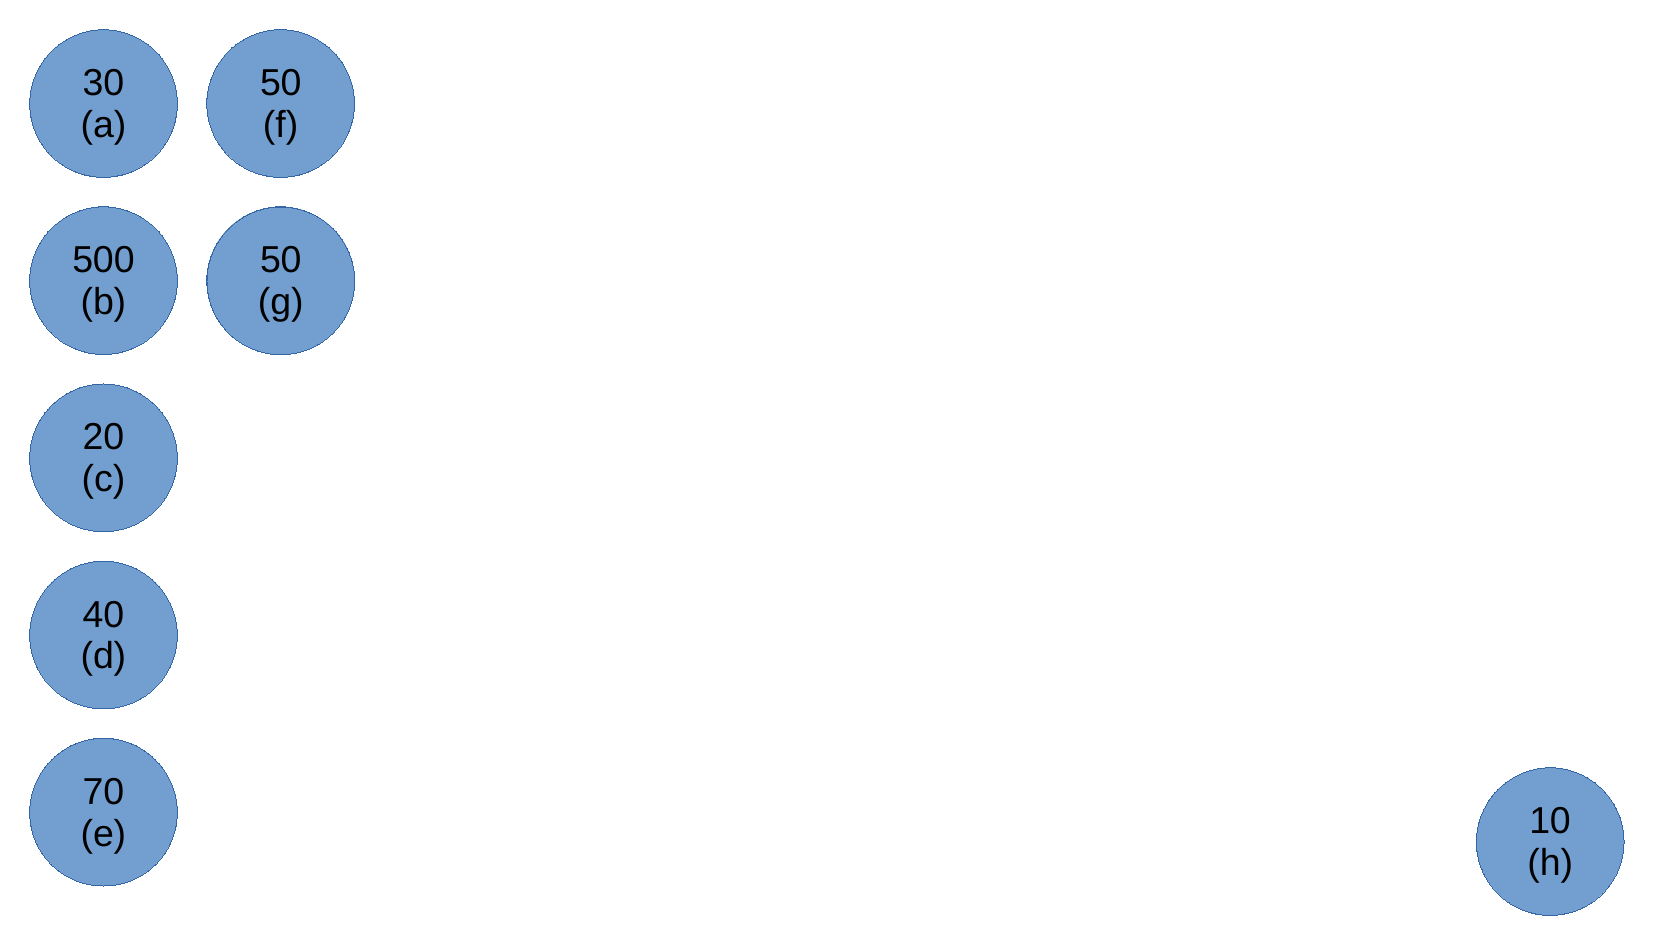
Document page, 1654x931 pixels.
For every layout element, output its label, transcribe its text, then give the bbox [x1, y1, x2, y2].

text_box 70 (e) [29, 738, 178, 887]
text_box 50 (f) [206, 29, 355, 178]
text_box 20 (c) [29, 383, 178, 532]
text_box 500 (b) [29, 206, 178, 355]
text_box 40 (d) [29, 561, 178, 709]
text_box 50 (g) [206, 206, 355, 355]
text_box 10 (h) [1476, 767, 1625, 916]
text_box 30 (a) [29, 29, 178, 178]
